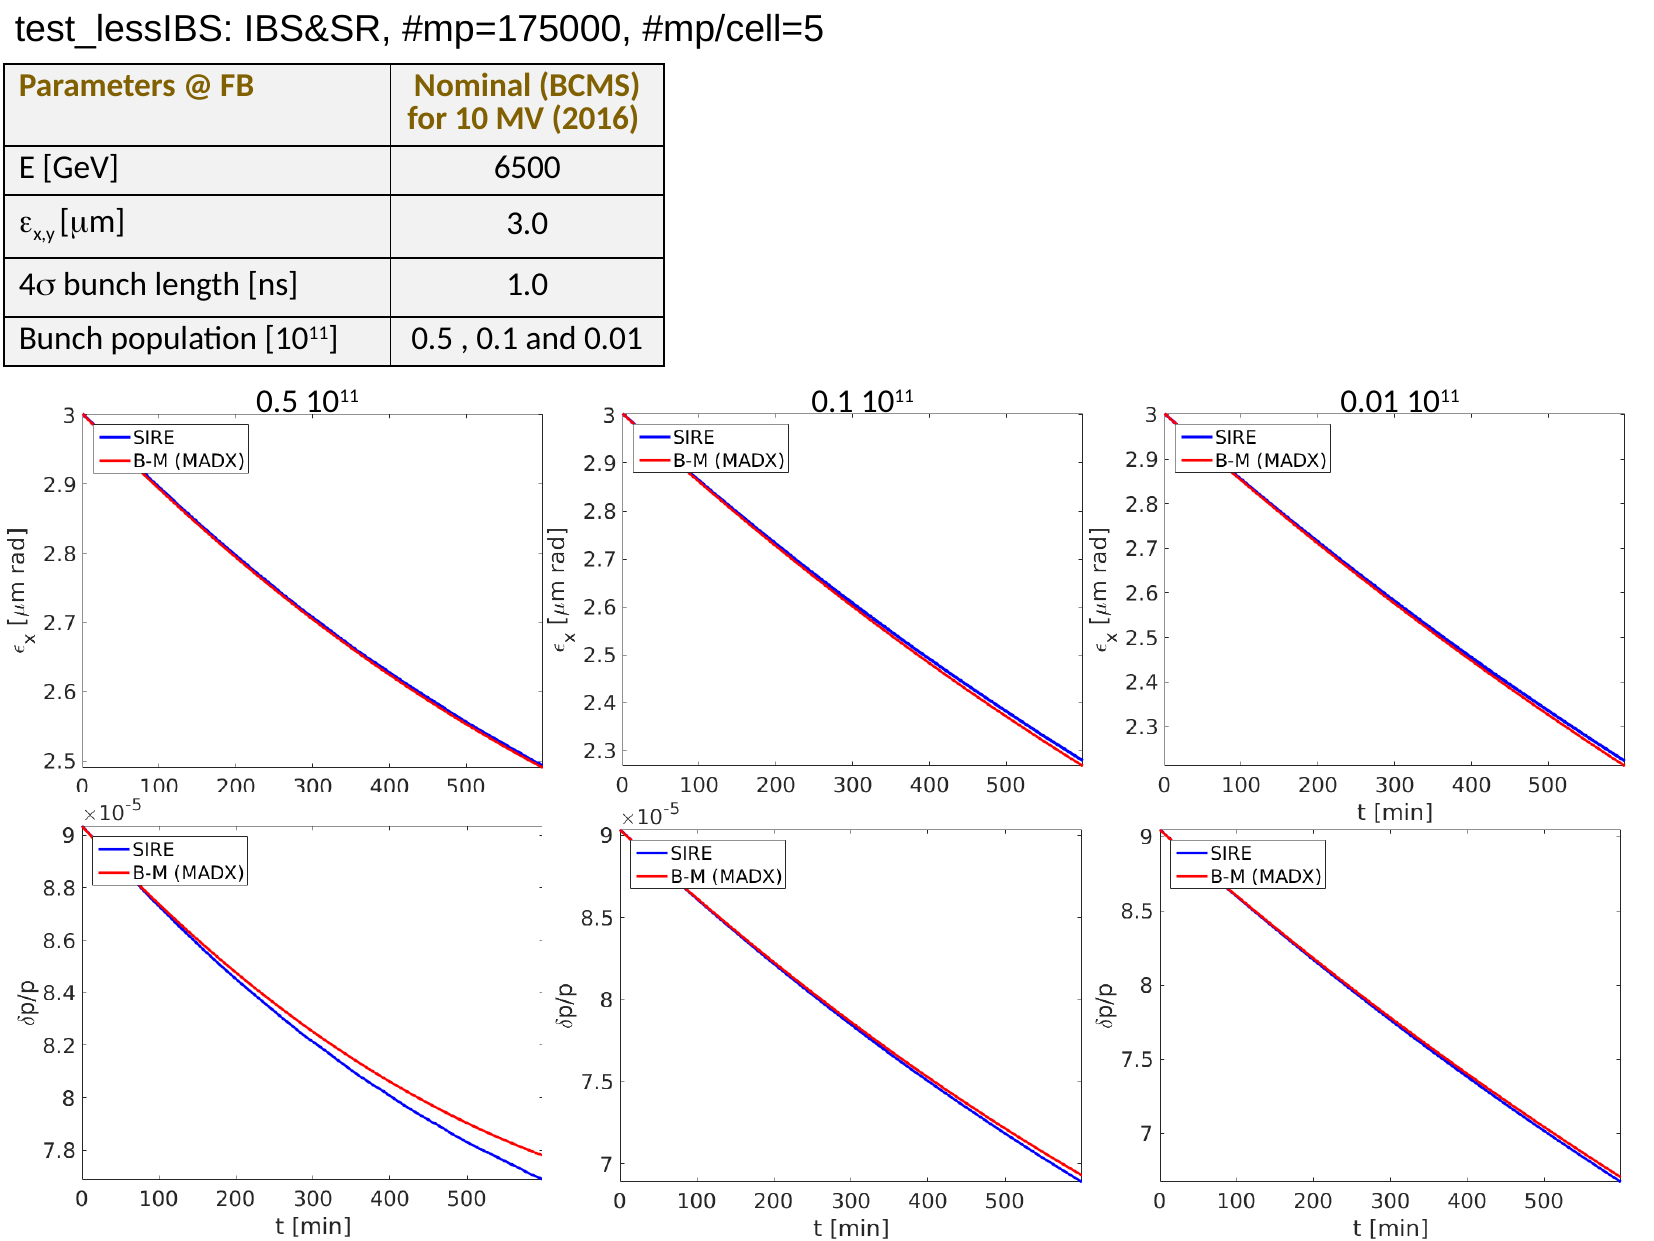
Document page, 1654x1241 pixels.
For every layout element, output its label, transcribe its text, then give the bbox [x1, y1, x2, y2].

picture [3, 380, 1654, 1241]
table_cell 4s bunch length [ns] [5, 259, 390, 316]
text_box test_lessIBS: IBS&SR, #mp=175000, #mp/cell=5 [0, 0, 961, 141]
table_cell 3.0 [391, 196, 663, 257]
text_box 0.5 1011 [210, 380, 406, 429]
table_header Parameters @ FB [5, 65, 390, 145]
table_cell E [GeV] [5, 147, 390, 194]
table_cell Bunch population [1011] [5, 318, 390, 365]
table_cell 0.5 , 0.1 and 0.01 [391, 318, 663, 365]
text_box 0.01 1011 [1302, 380, 1498, 429]
table_cell ex,y [mm] [5, 196, 390, 257]
table_cell 1.0 [391, 259, 663, 316]
text_box 0.1 1011 [765, 380, 961, 429]
table_header Nominal (BCMS) for 10 MV (2016) [391, 65, 663, 145]
table_cell 6500 [391, 147, 663, 194]
